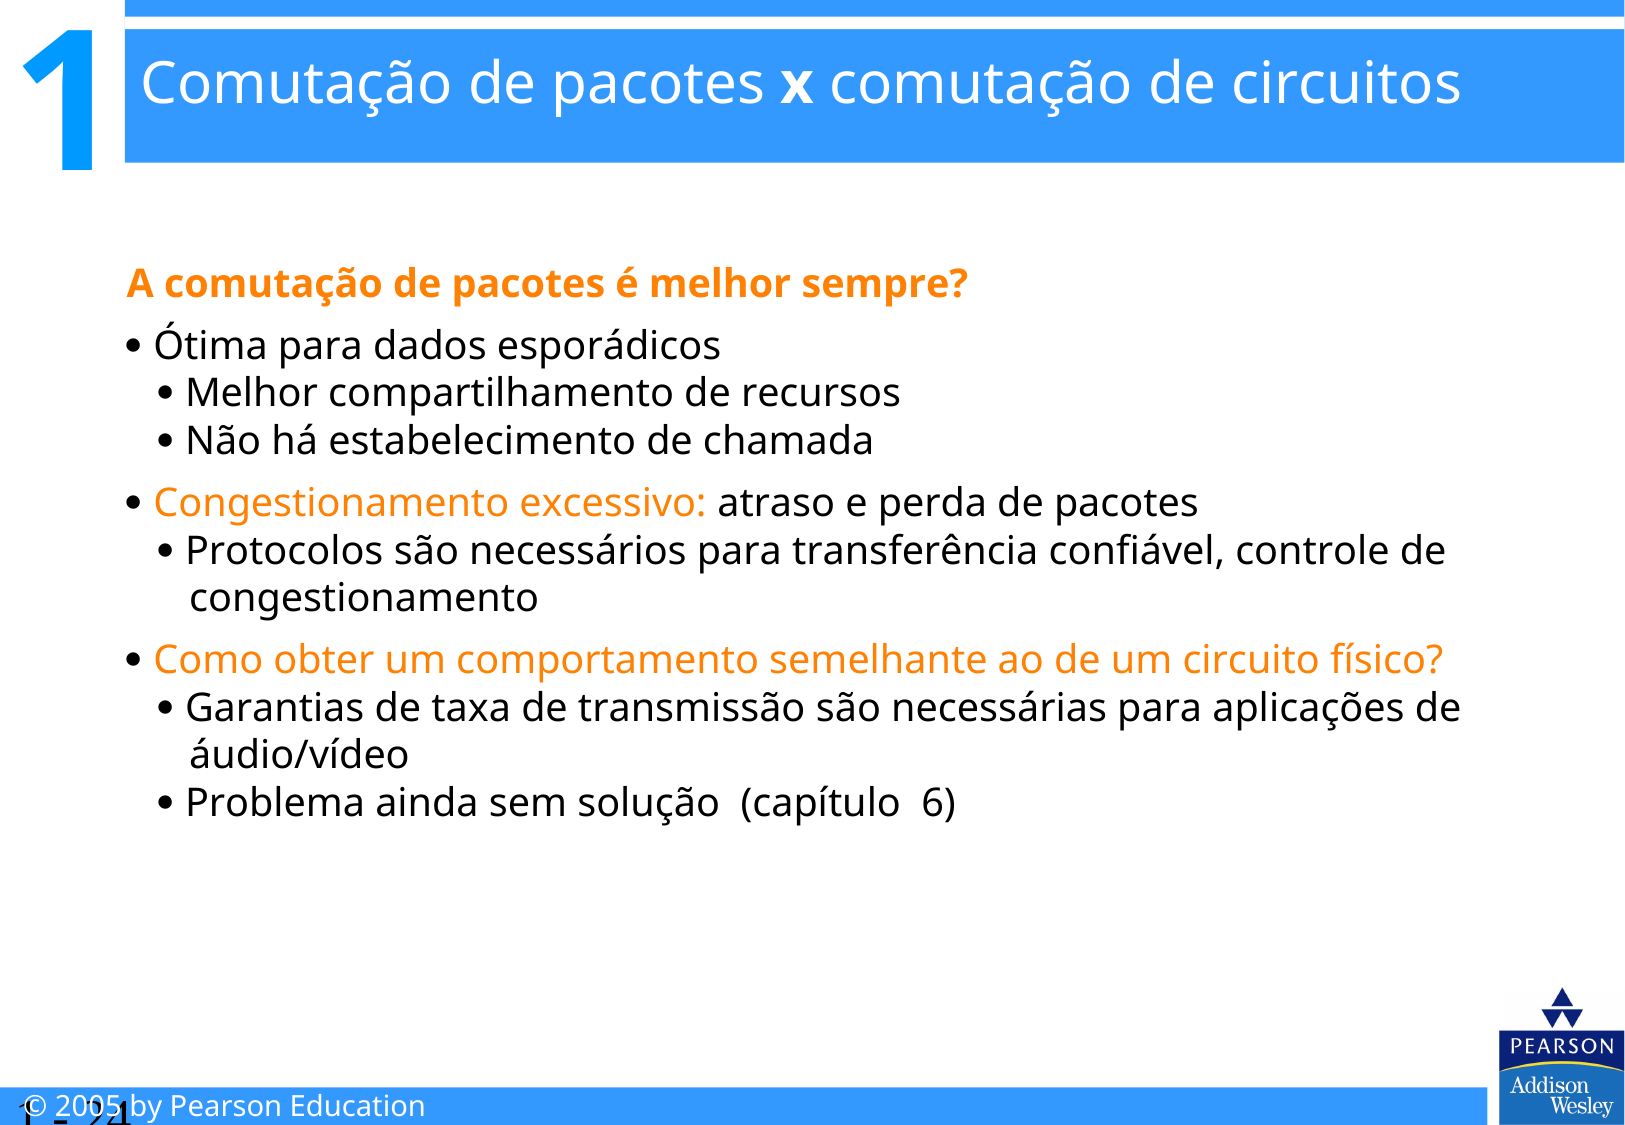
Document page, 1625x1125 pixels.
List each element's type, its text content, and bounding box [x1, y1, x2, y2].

list A comutação de pacotes é melhor sempre?  Ótima para dados esporádicos  Melhor compartilhamento de recursos  Não há estabelecimento de chamada  Congestionamento excessivo: atraso e perda de pacotes  Protocolos são necessários para transferência confiável, controle de congestionamento  Como obter um comportamento semelhante ao de um circuito físico?  Garantias de taxa de transmissão são necessárias para aplicações de áudio/vídeo  Problema ainda sem solução (capítulo 6) [111, 249, 1534, 880]
text_box Comutação de pacotes x comutação de circuitos [125, 37, 1625, 138]
picture [1499, 987, 1625, 1125]
